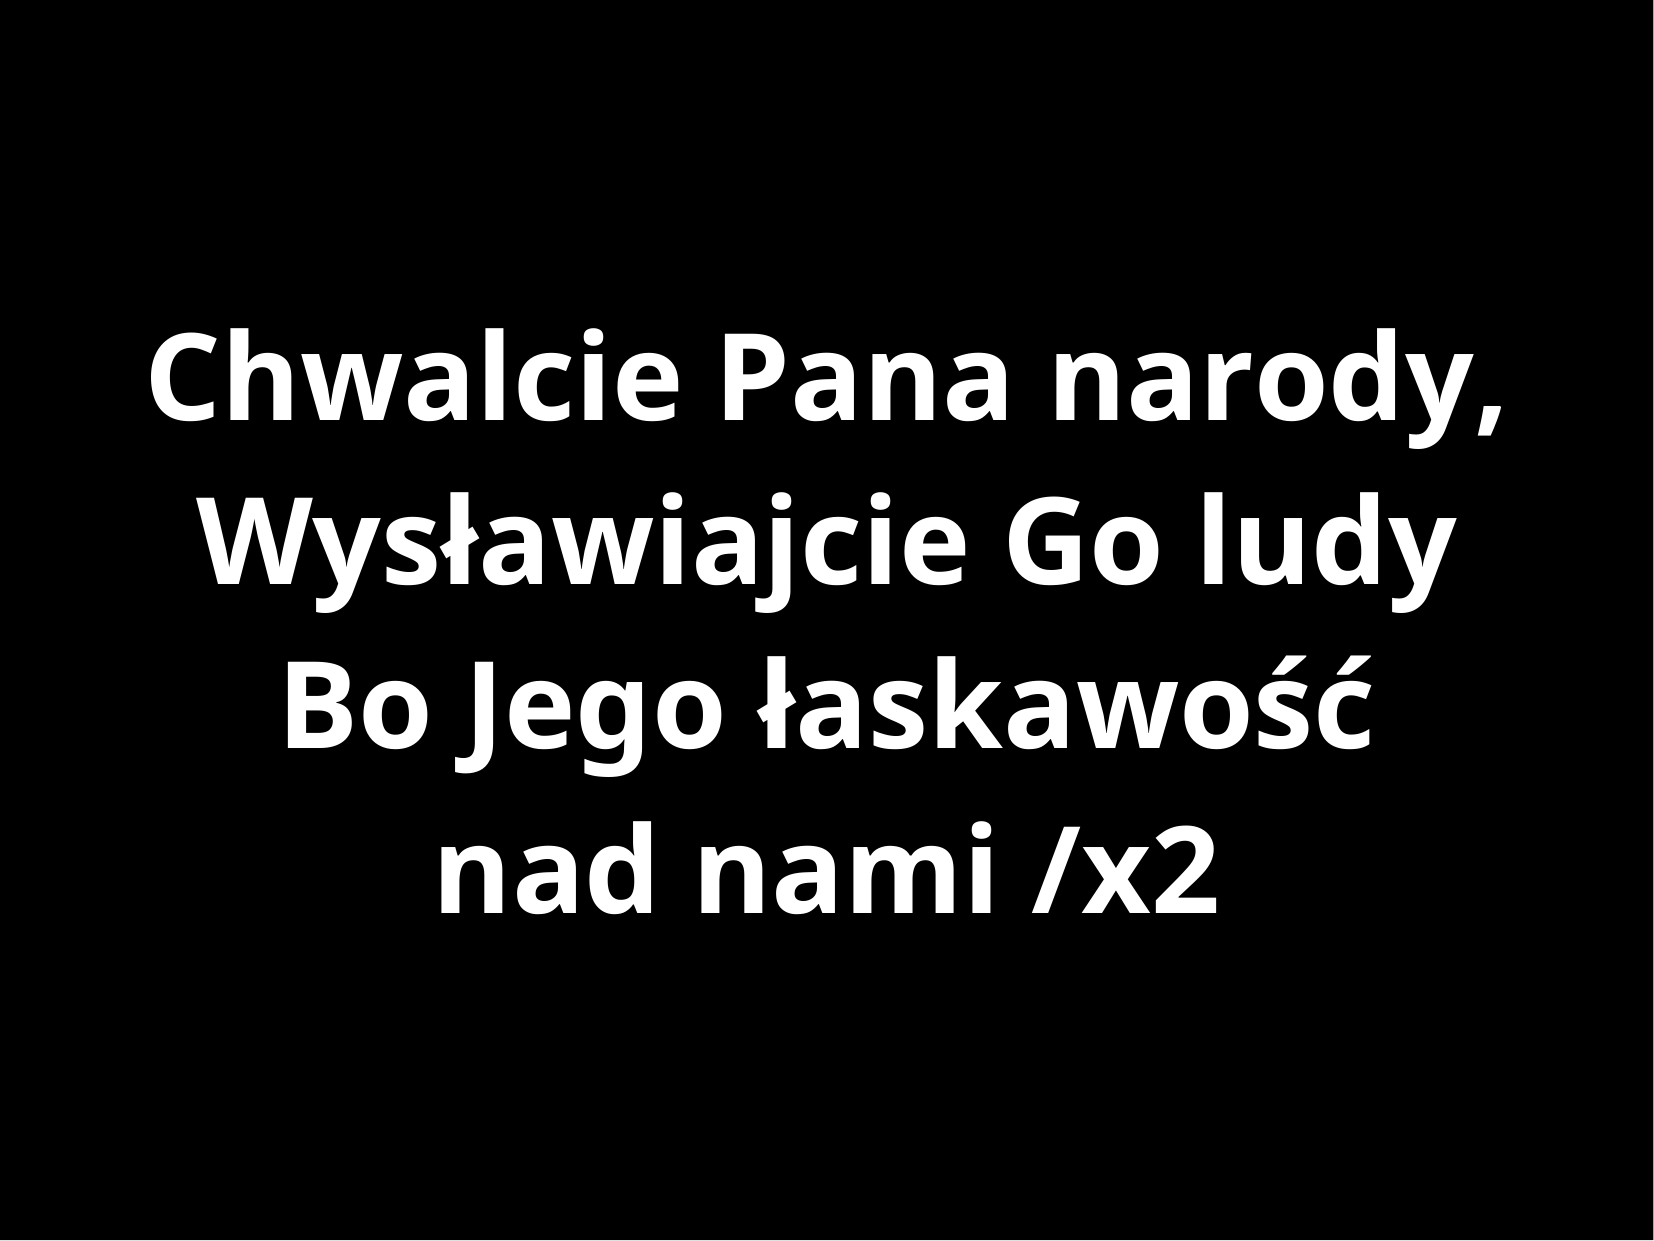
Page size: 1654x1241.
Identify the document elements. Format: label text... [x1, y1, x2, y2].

title Chwalcie Pana narody, Wysławiajcie Go ludy Bo Jego łaskawość nad nami /x2 [0, 0, 1654, 1241]
